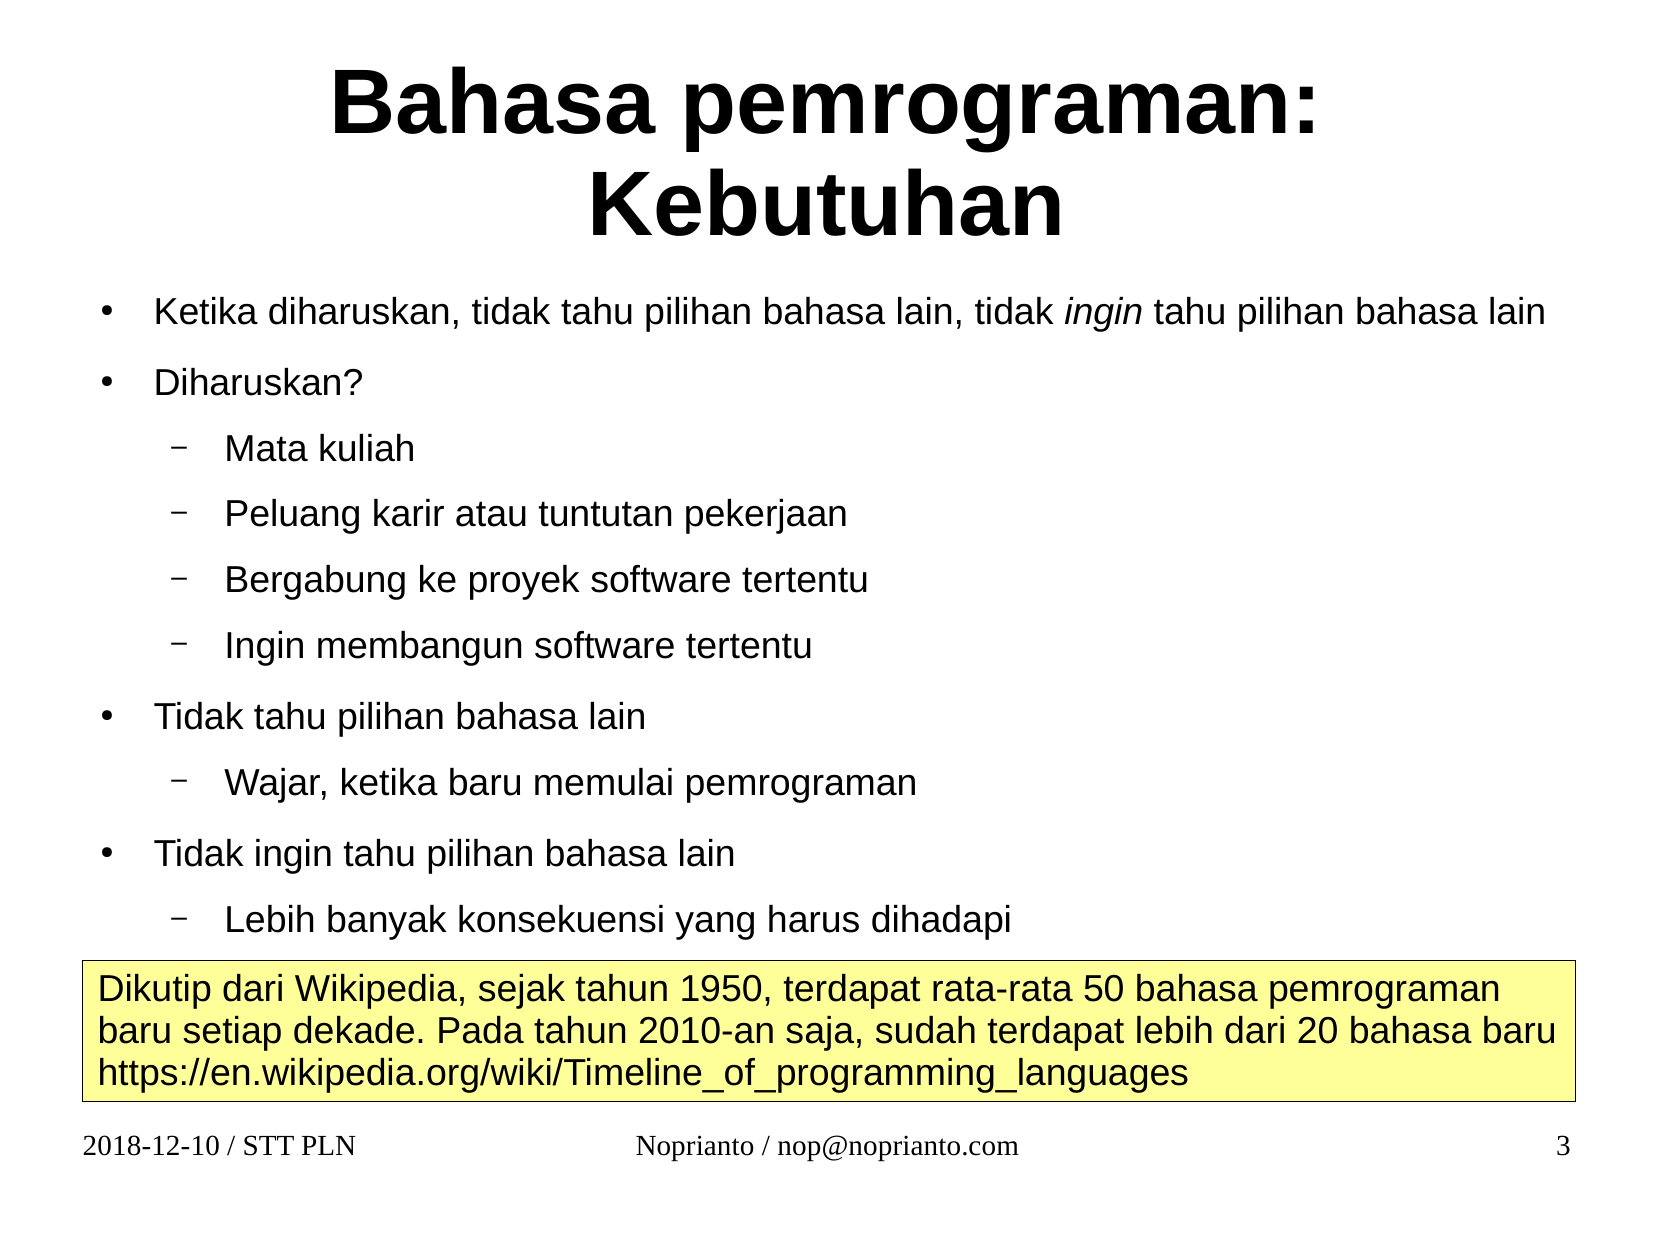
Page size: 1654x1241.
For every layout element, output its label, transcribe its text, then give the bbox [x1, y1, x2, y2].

title Bahasa pemrograman: Kebutuhan [82, 49, 1571, 257]
text_box Dikutip dari Wikipedia, sejak tahun 1950, terdapat rata-rata 50 bahasa pemrograman baru setiap dekade. Pada tahun 2010-an saja, sudah terdapat lebih dari 20 bahasa baru https://en.wikipedia.org/wiki/Timeline_of_programming_languages [82, 960, 1576, 1102]
list Ketika diharuskan, tidak tahu pilihan bahasa lain, tidak ingin tahu pilihan bahasa lain Diharuskan? Mata kuliah Peluang karir atau tuntutan pekerjaan Bergabung ke proyek software tertentu Ingin membangun software tertentu Tidak tahu pilihan bahasa lain Wajar, ketika baru memulai pemrograman Tidak ingin tahu pilihan bahasa lain Lebih banyak konsekuensi yang harus dihadapi [82, 290, 1571, 960]
